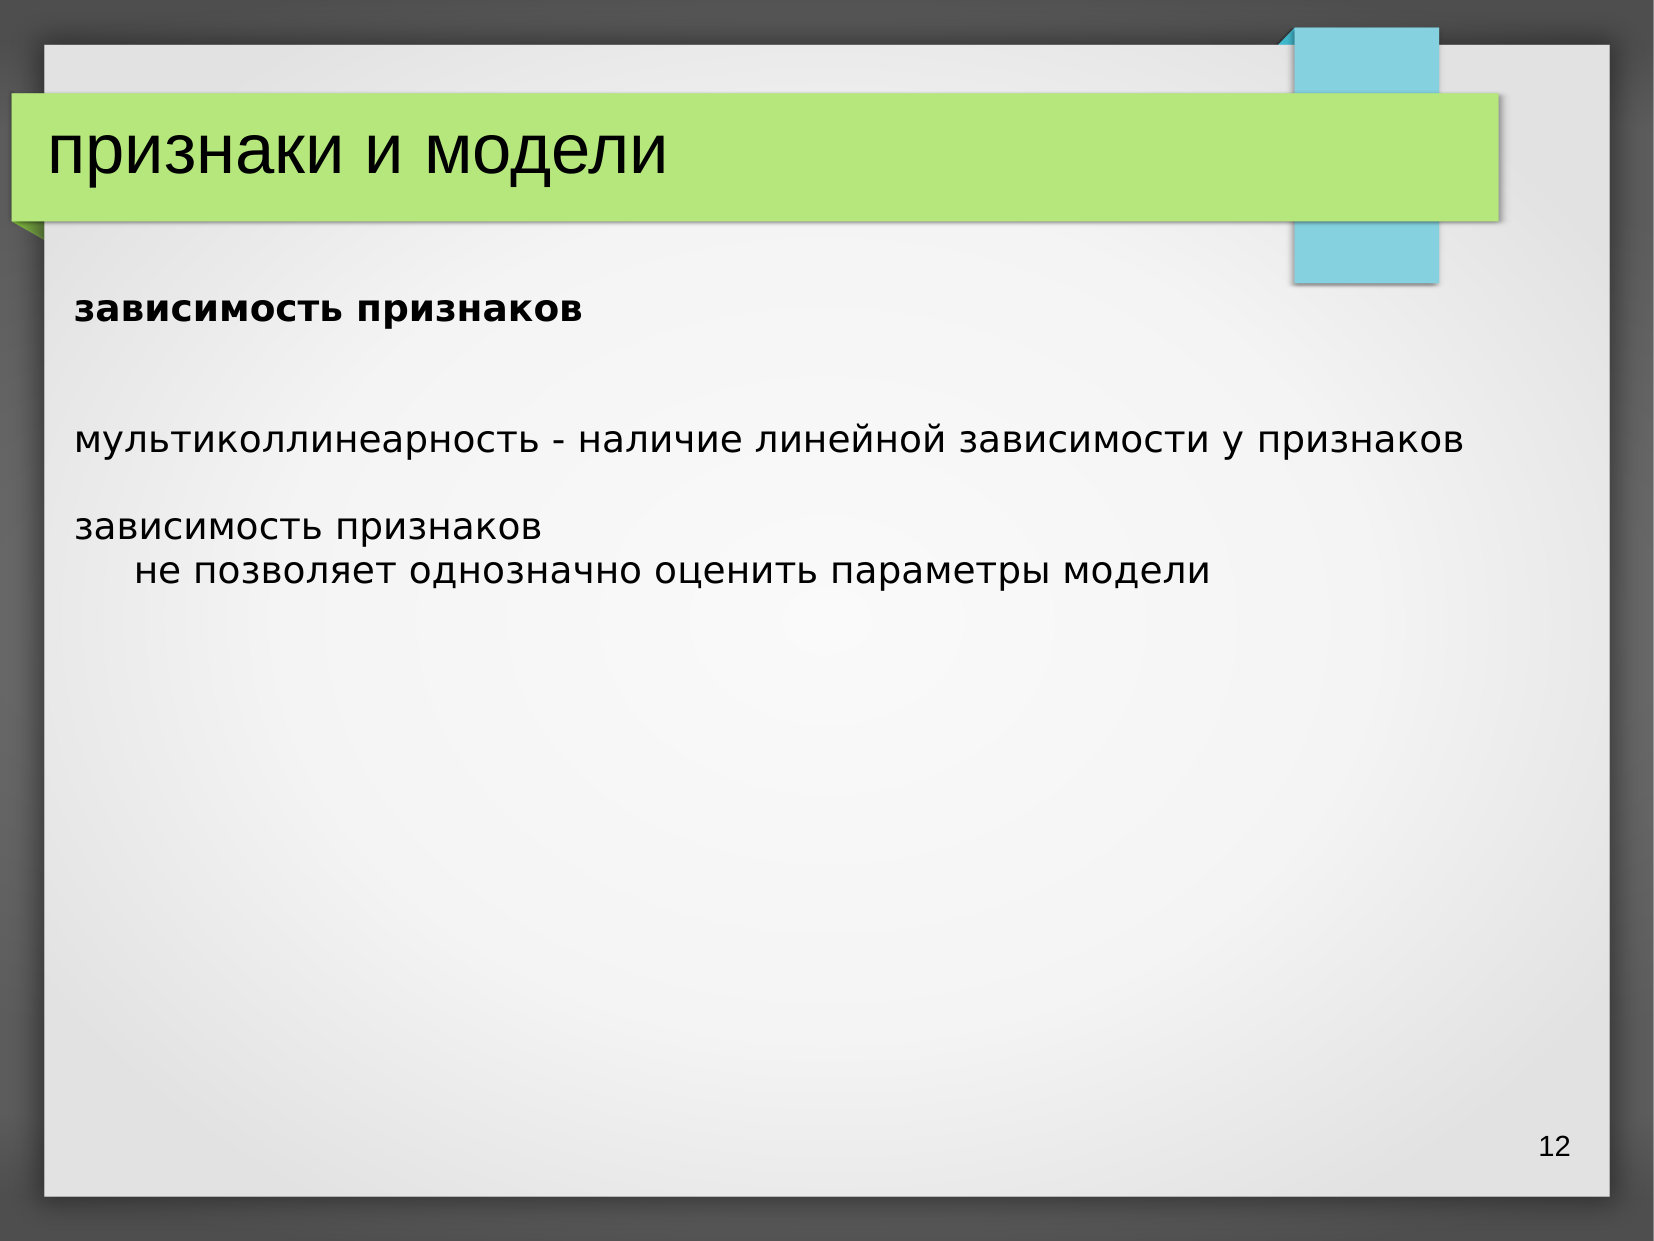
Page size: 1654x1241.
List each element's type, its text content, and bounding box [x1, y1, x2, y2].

text_box зависимость признаков мультиколлинеарность - наличие линейной зависимости у признаков зависимость признаков не позволяет однозначно оценить параметры модели [59, 279, 1501, 643]
title признаки и модели [47, 113, 1465, 185]
picture [0, 0, 1654, 1241]
